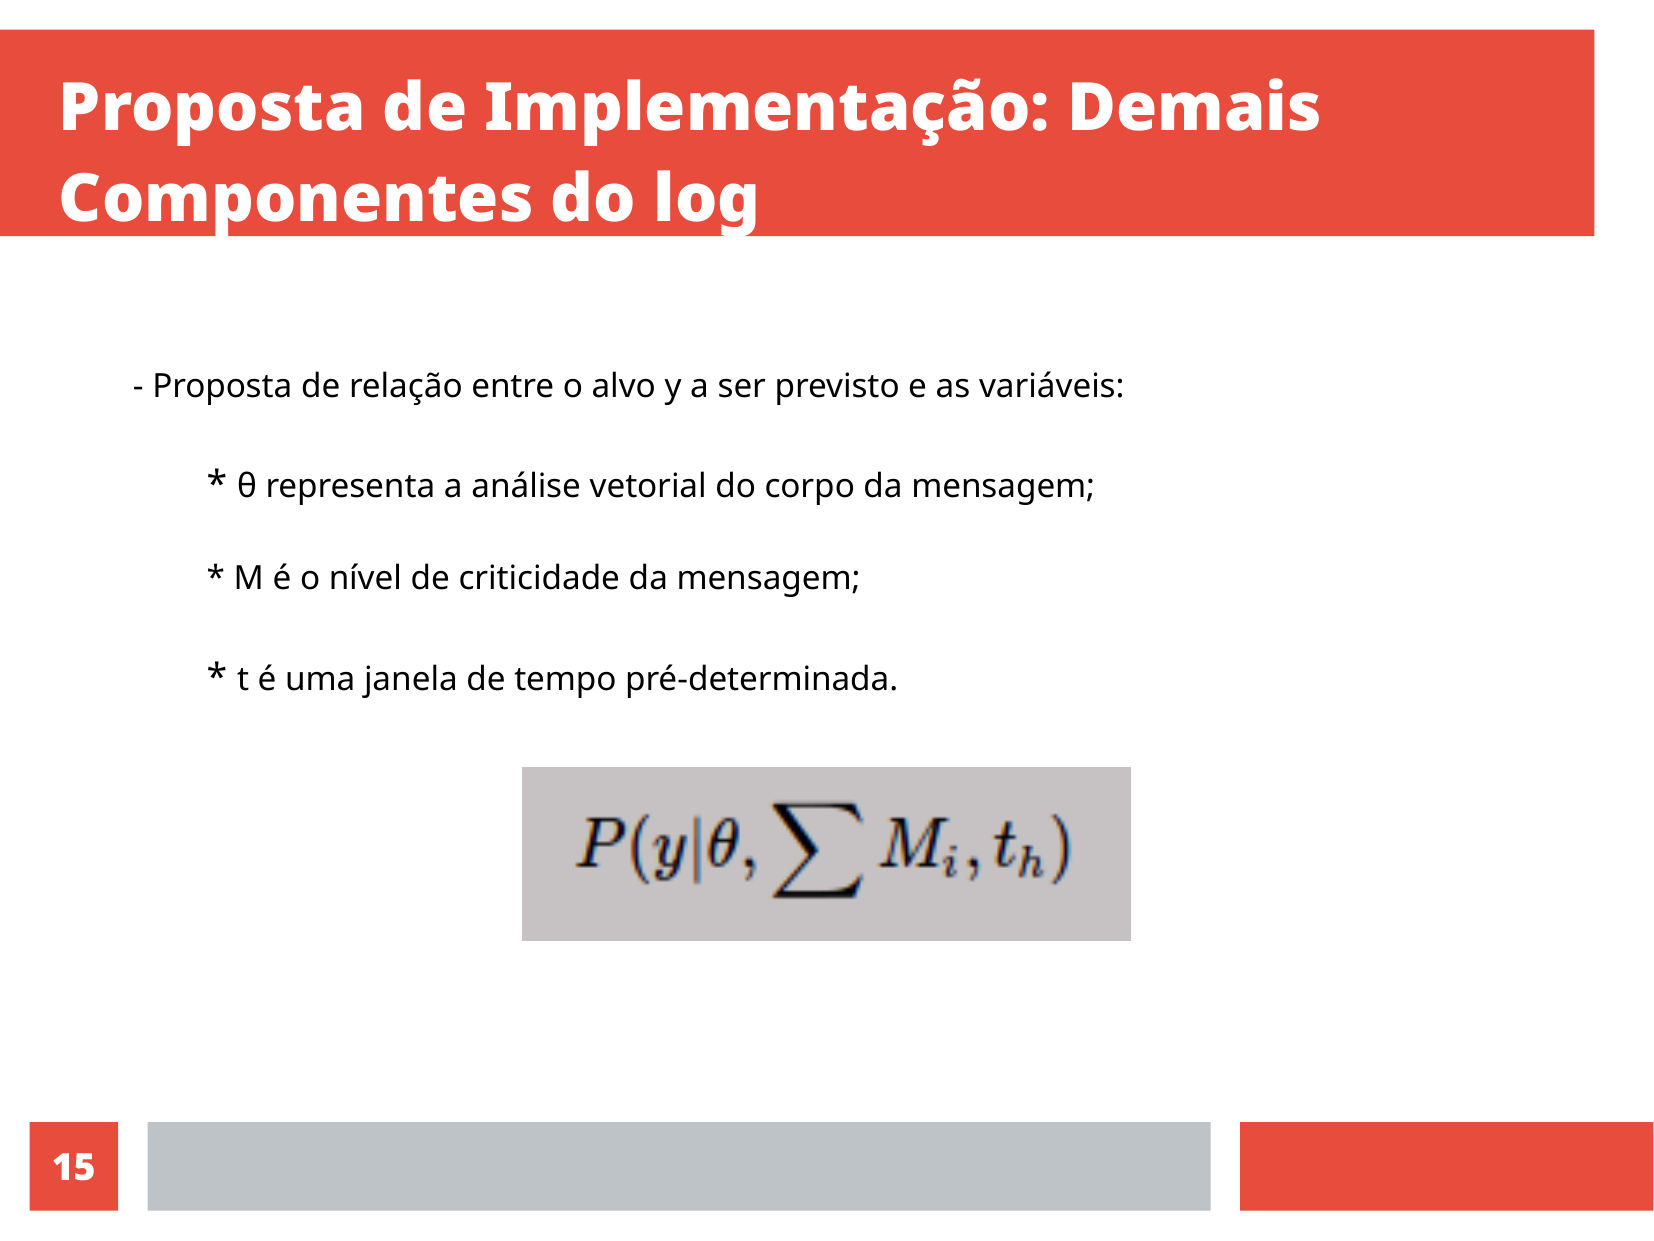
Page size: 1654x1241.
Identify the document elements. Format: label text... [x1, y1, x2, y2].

picture [522, 767, 1131, 941]
text_box - Proposta de relação entre o alvo y a ser previsto e as variáveis: * θ representa a análise vetorial do corpo da mensagem; * M é o nível de criticidade da mensagem; * t é uma janela de tempo pré-determinada. [118, 354, 1536, 880]
title Proposta de Implementação: Demais Componentes do log [59, 59, 1595, 207]
